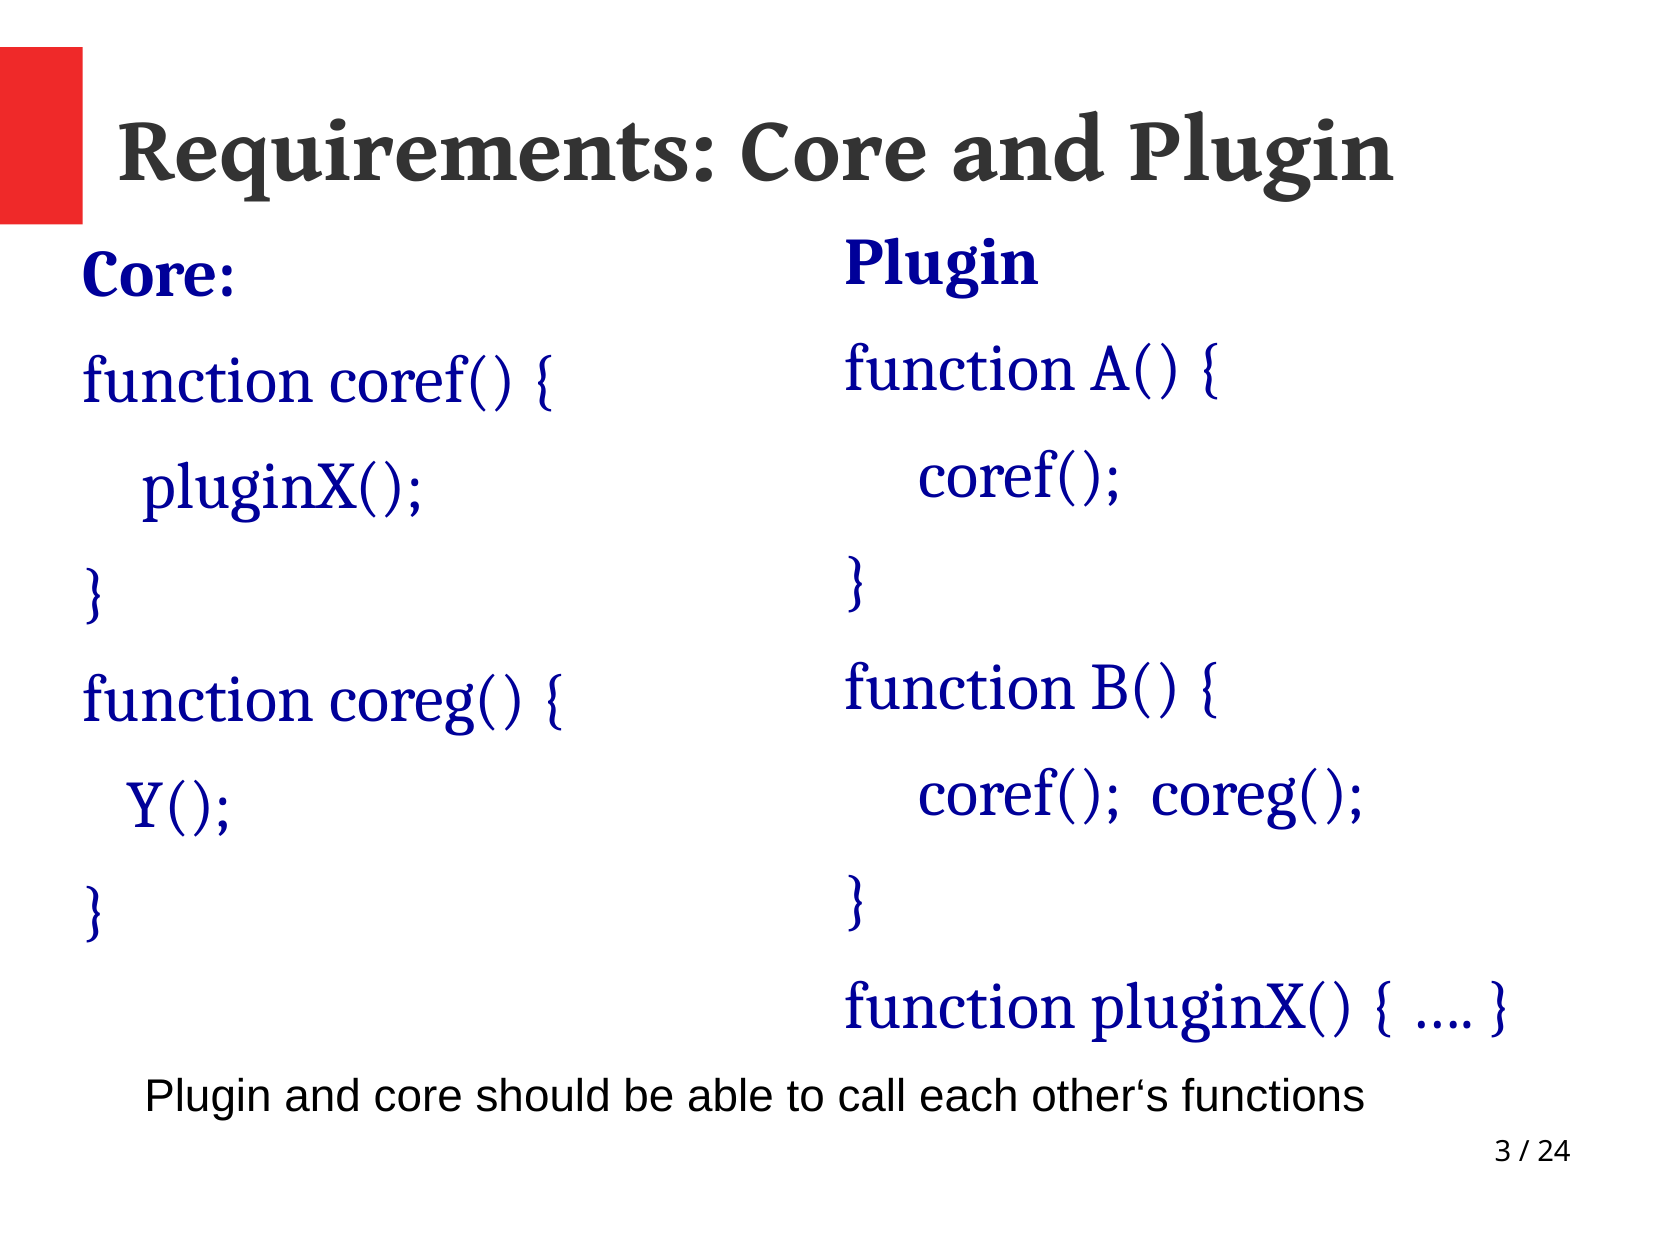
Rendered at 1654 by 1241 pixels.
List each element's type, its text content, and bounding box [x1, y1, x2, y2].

list Core: function coref() { pluginX(); } function coreg() { Y(); } [82, 236, 775, 956]
list Plugin function A() { coref(); } function B() { coref(); coreg(); } function pluginX() { …. } [844, 224, 1536, 944]
text_box Plugin and core should be able to call each other‘s functions [94, 1062, 1430, 1130]
title Requirements: Core and Plugin [118, 49, 1571, 257]
